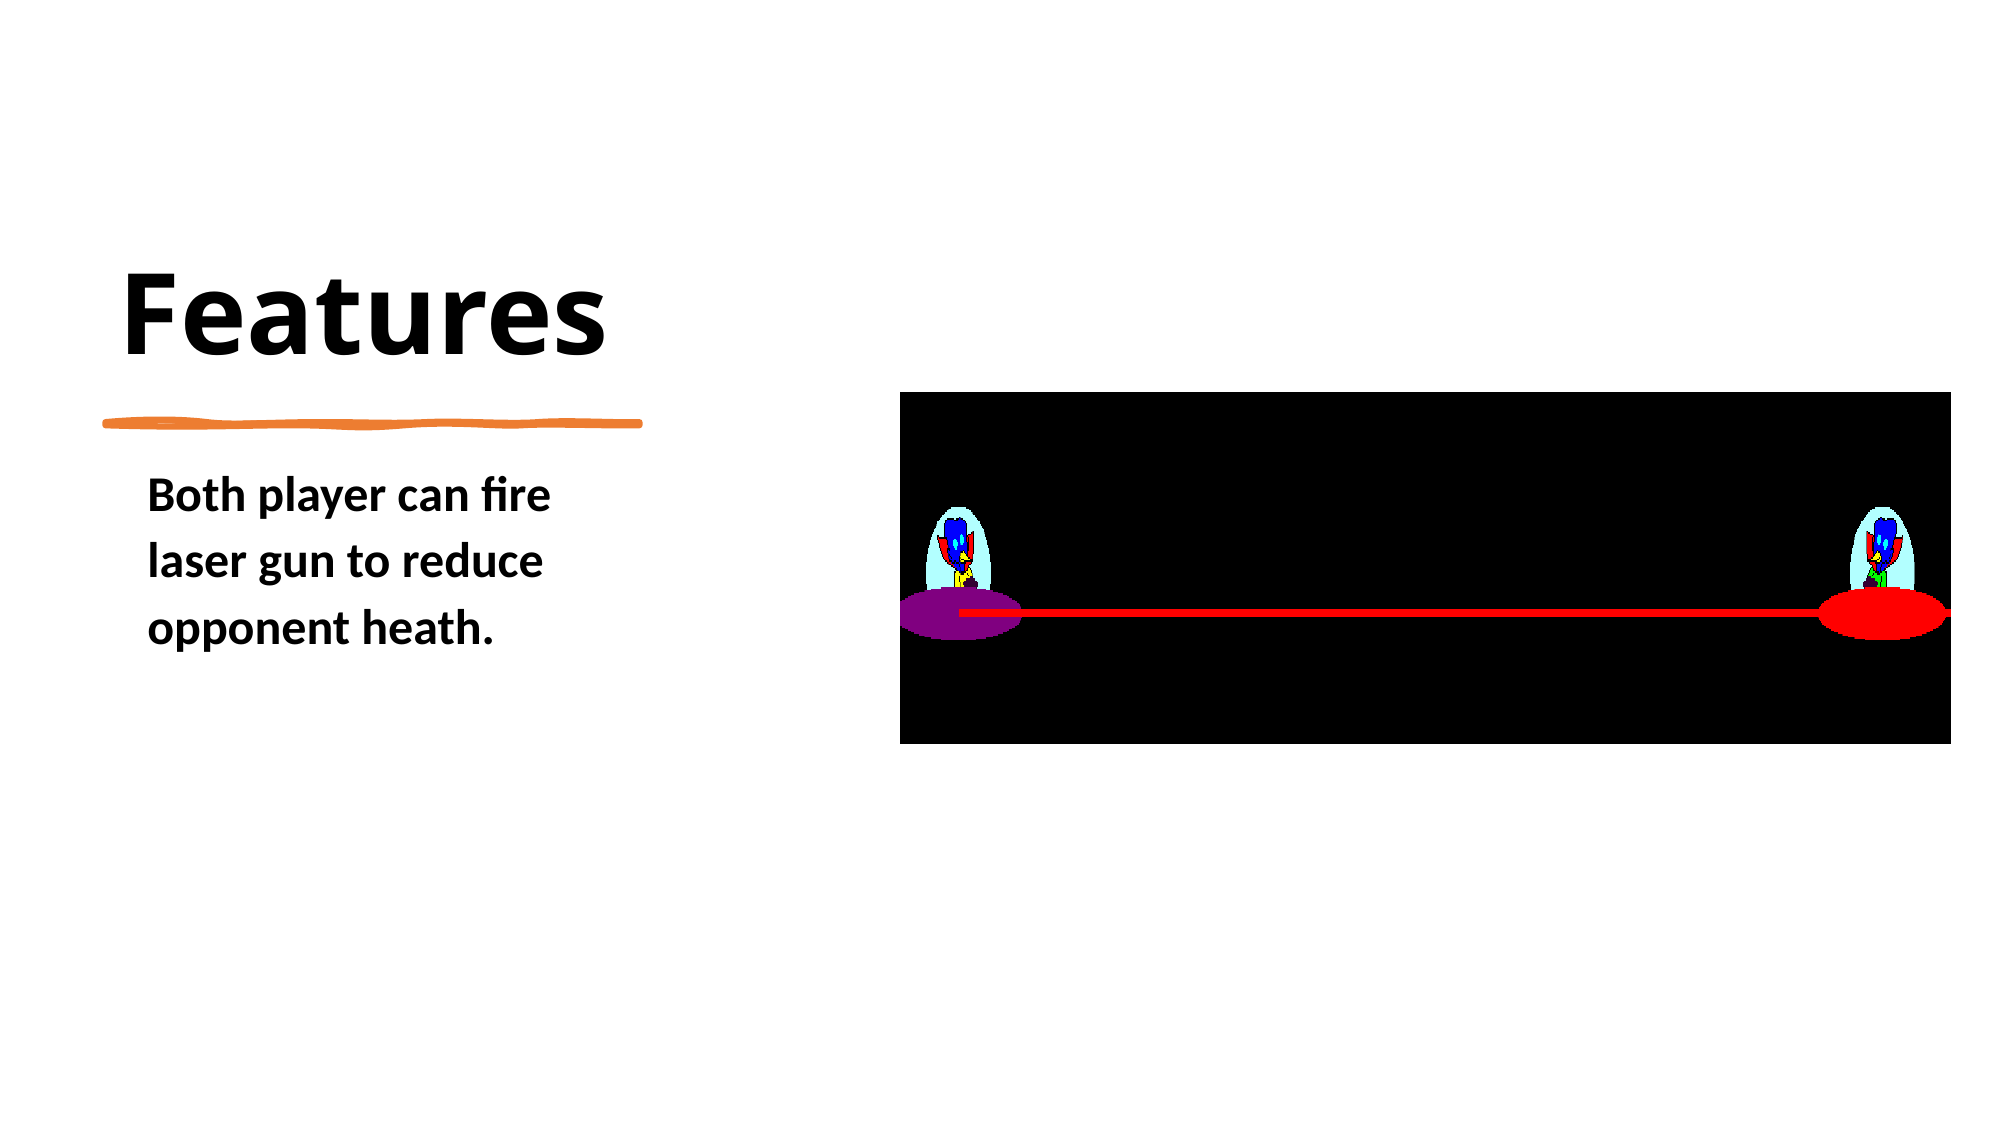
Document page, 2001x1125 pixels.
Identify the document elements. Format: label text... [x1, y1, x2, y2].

title Features [103, 104, 666, 387]
picture [900, 392, 1951, 744]
text_box Both player can fire laser gun to reduce opponent heath. [103, 460, 666, 1020]
text_box [105, 420, 640, 427]
